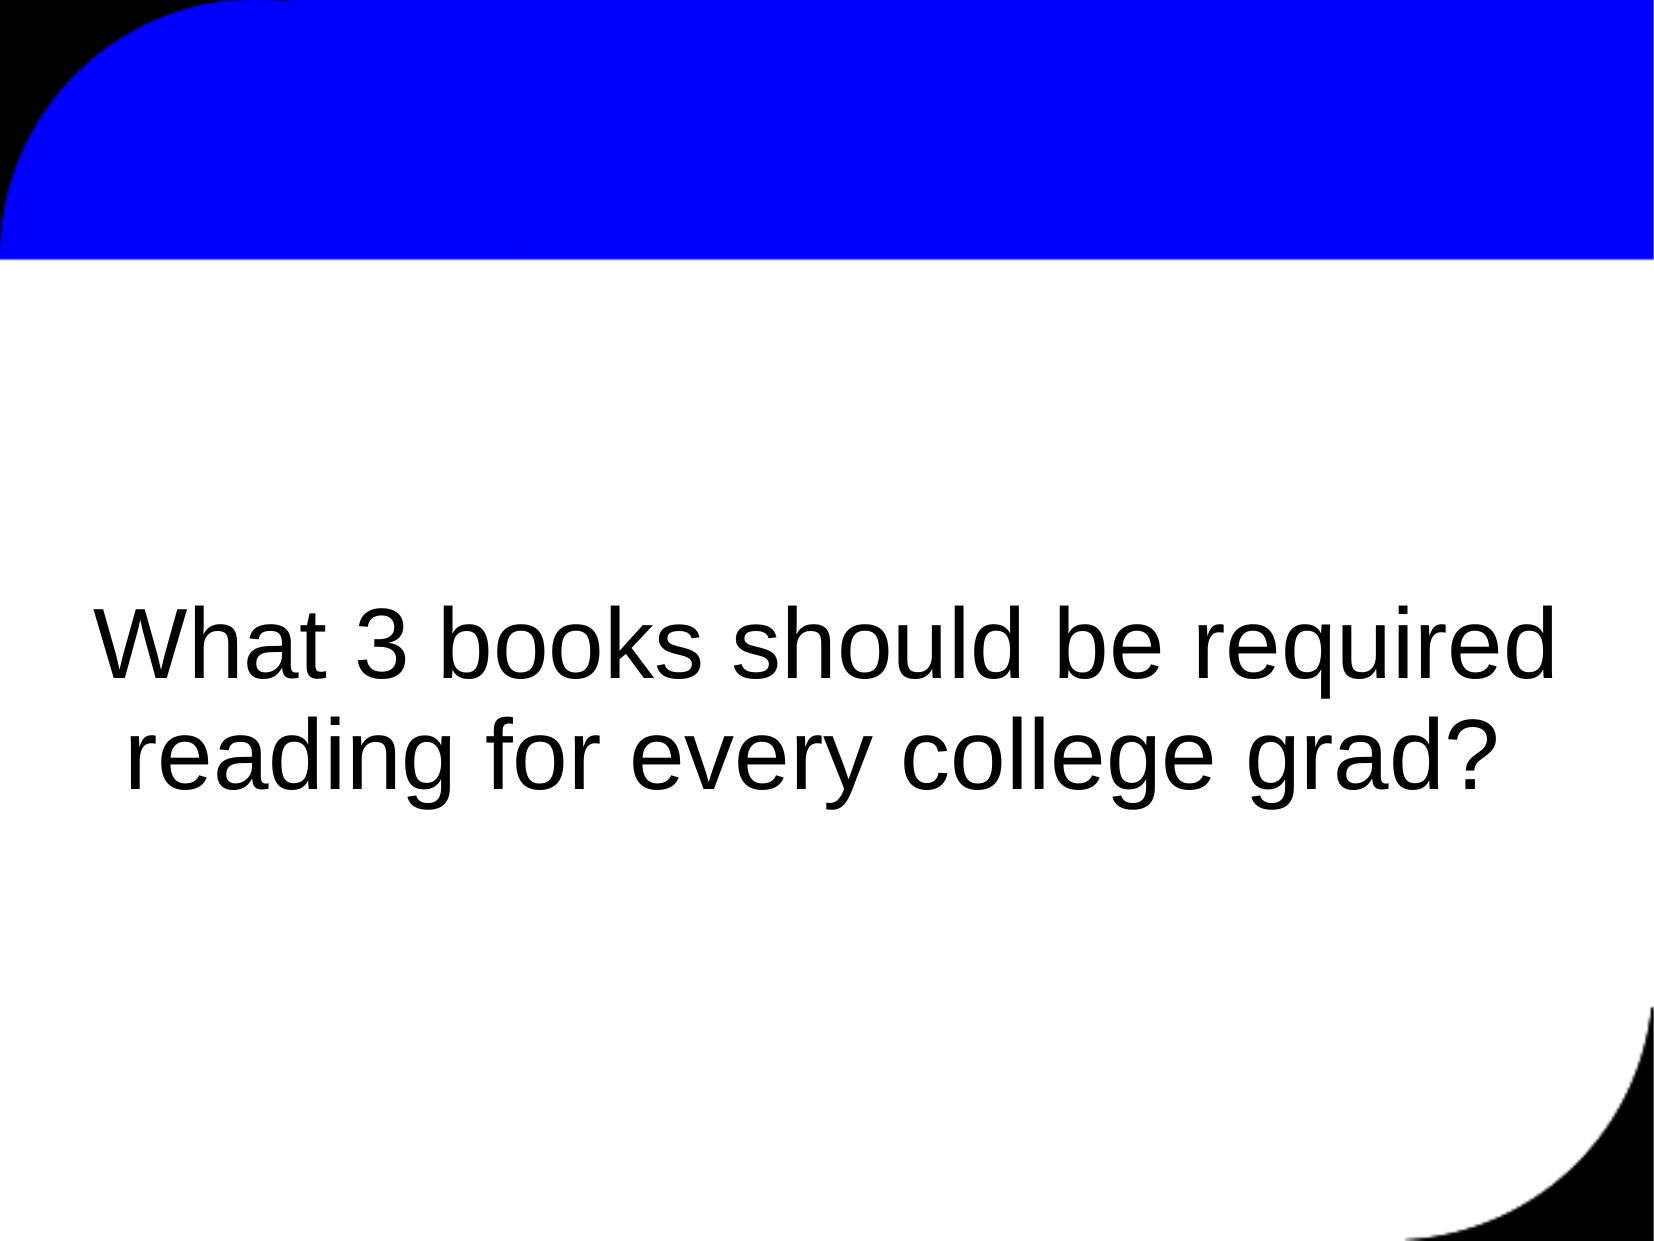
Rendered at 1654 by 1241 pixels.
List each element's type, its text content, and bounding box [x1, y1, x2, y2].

picture [0, 0, 1654, 1241]
subtitle What 3 books should be required reading for every college grad? [82, 297, 1571, 1102]
